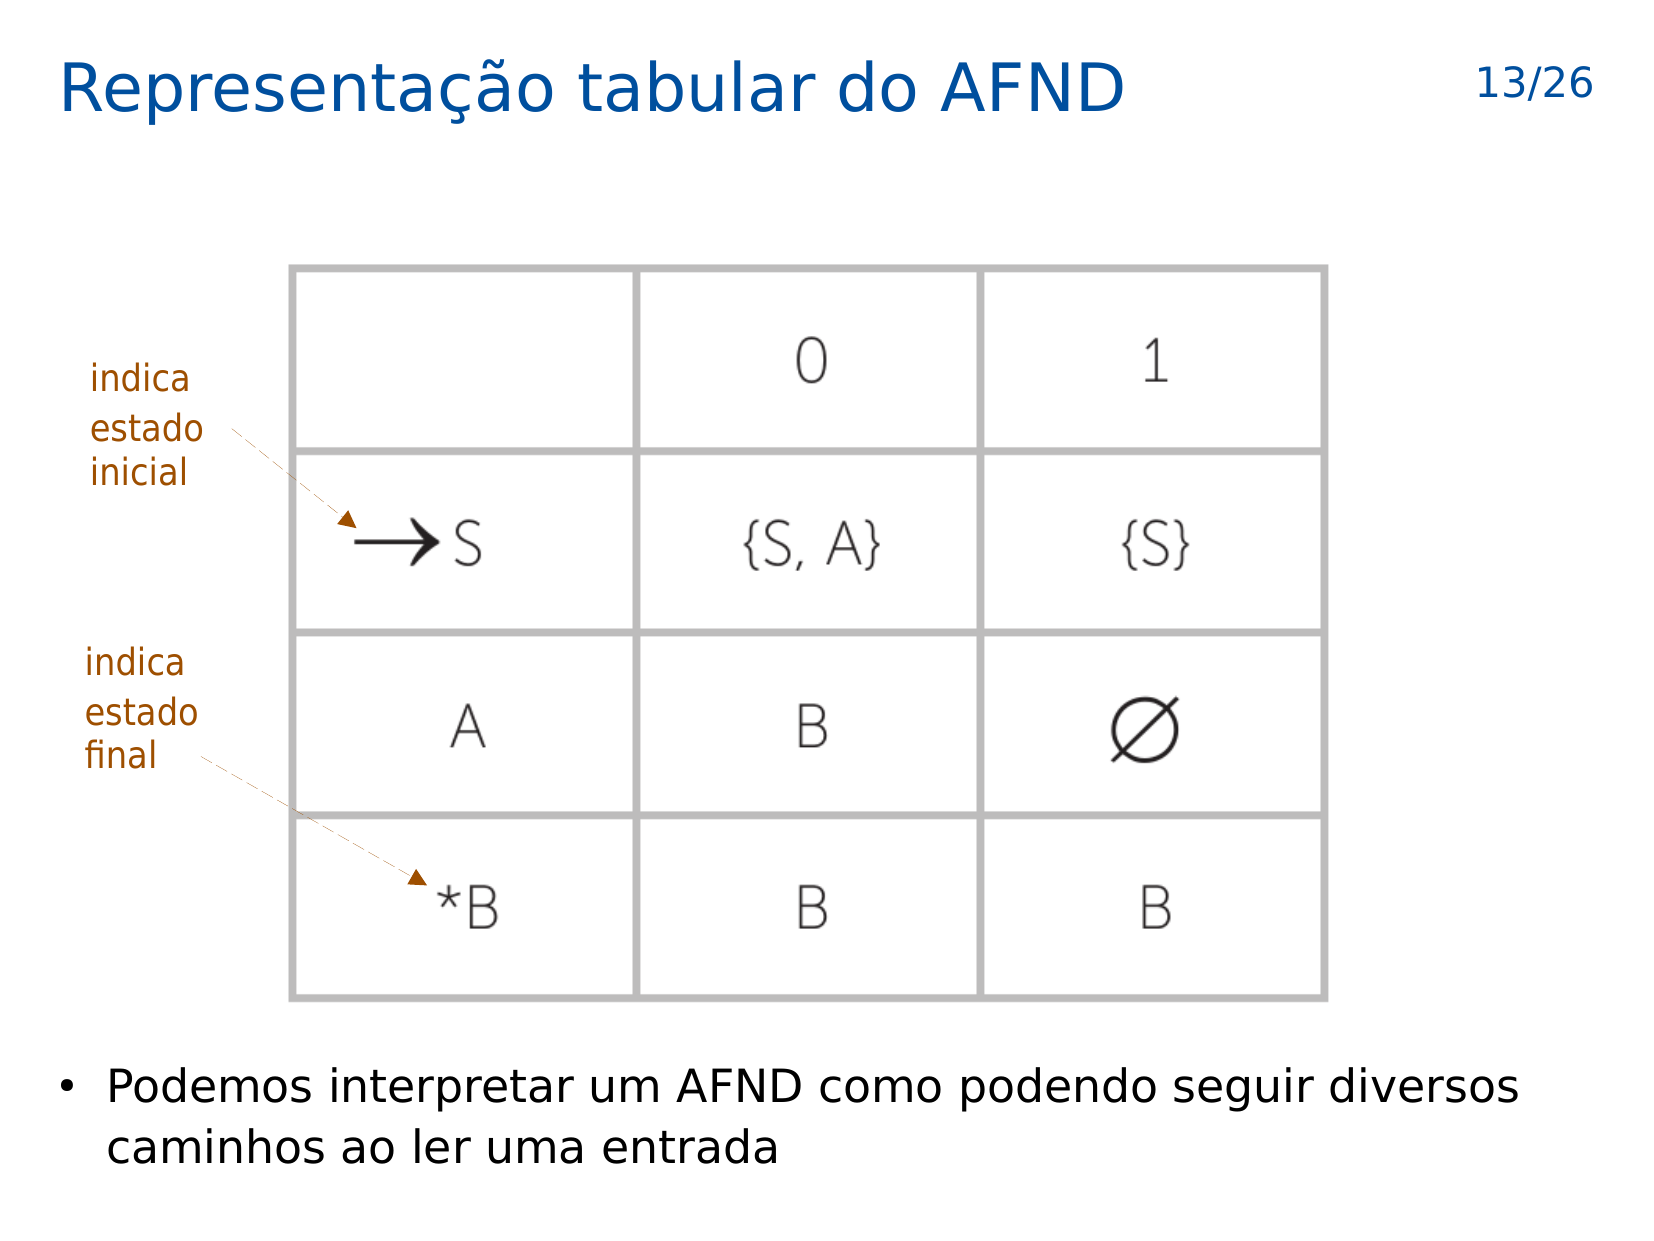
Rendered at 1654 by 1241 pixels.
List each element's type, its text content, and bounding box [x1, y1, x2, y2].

title Representação tabular do AFND [59, 29, 1625, 148]
text_box indica estado final [69, 633, 227, 795]
text_box indica estado inicial [75, 349, 232, 511]
picture [281, 260, 1338, 1007]
list Podemos interpretar um AFND como podendo seguir diversos caminhos ao ler uma entrada [59, 1052, 1595, 1211]
